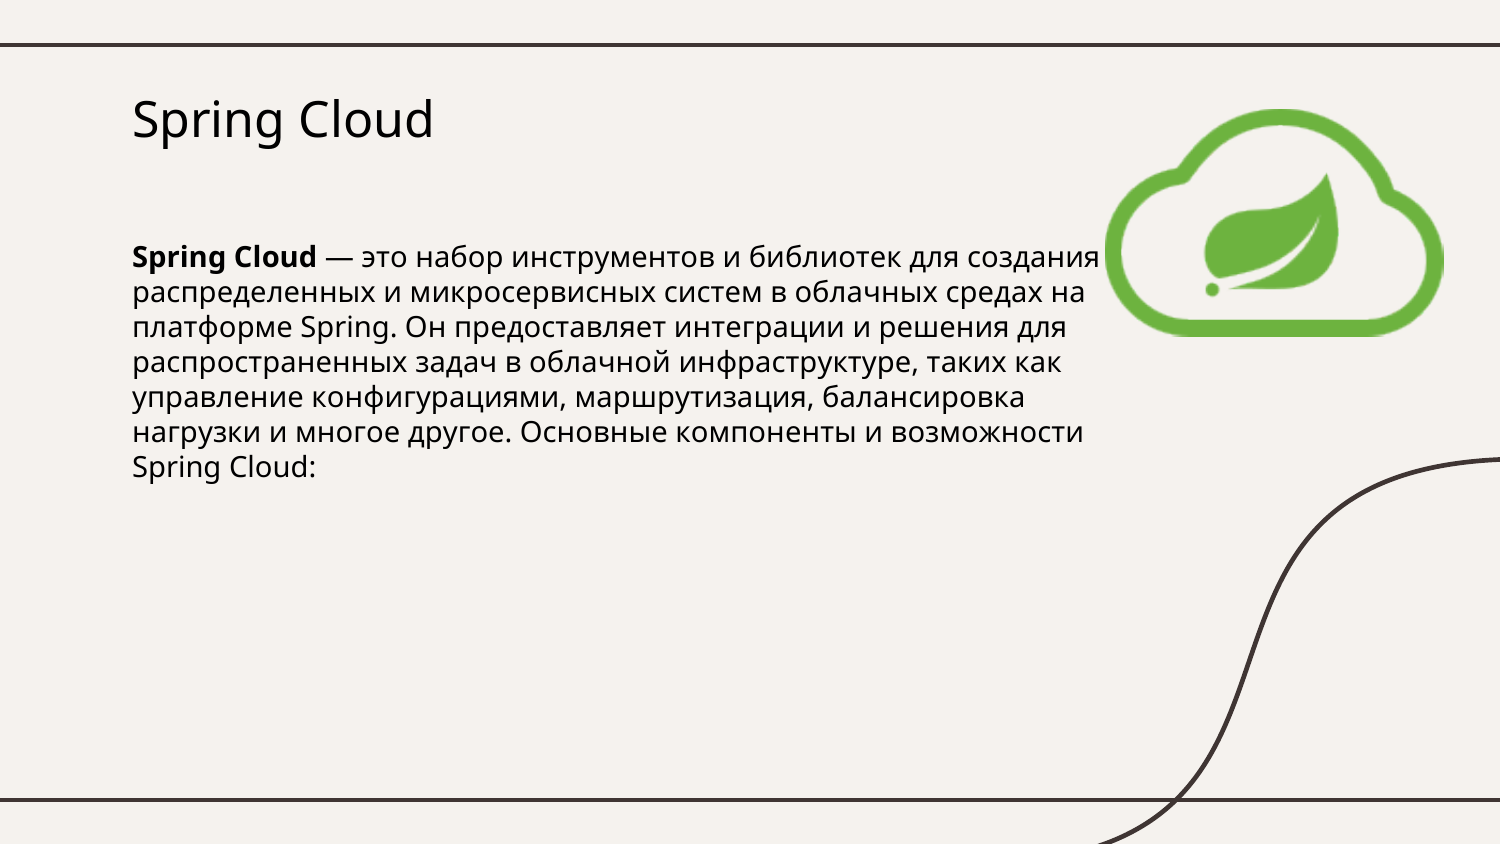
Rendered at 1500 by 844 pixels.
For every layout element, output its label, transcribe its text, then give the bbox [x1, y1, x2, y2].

picture [1105, 109, 1444, 337]
subtitle Spring Cloud — это набор инструментов и библиотек для создания распределенных и микросервисных систем в облачных средах на платформе Spring. Он предоставляет интеграции и решения для распространенных задач в облачной инфраструктуре, таких как управление конфигурациями, маршрутизация, балансировка нагрузки и многое другое. Основные компоненты и возможности Spring Cloud: [116, 223, 1143, 756]
title Spring Cloud [116, 72, 1049, 167]
